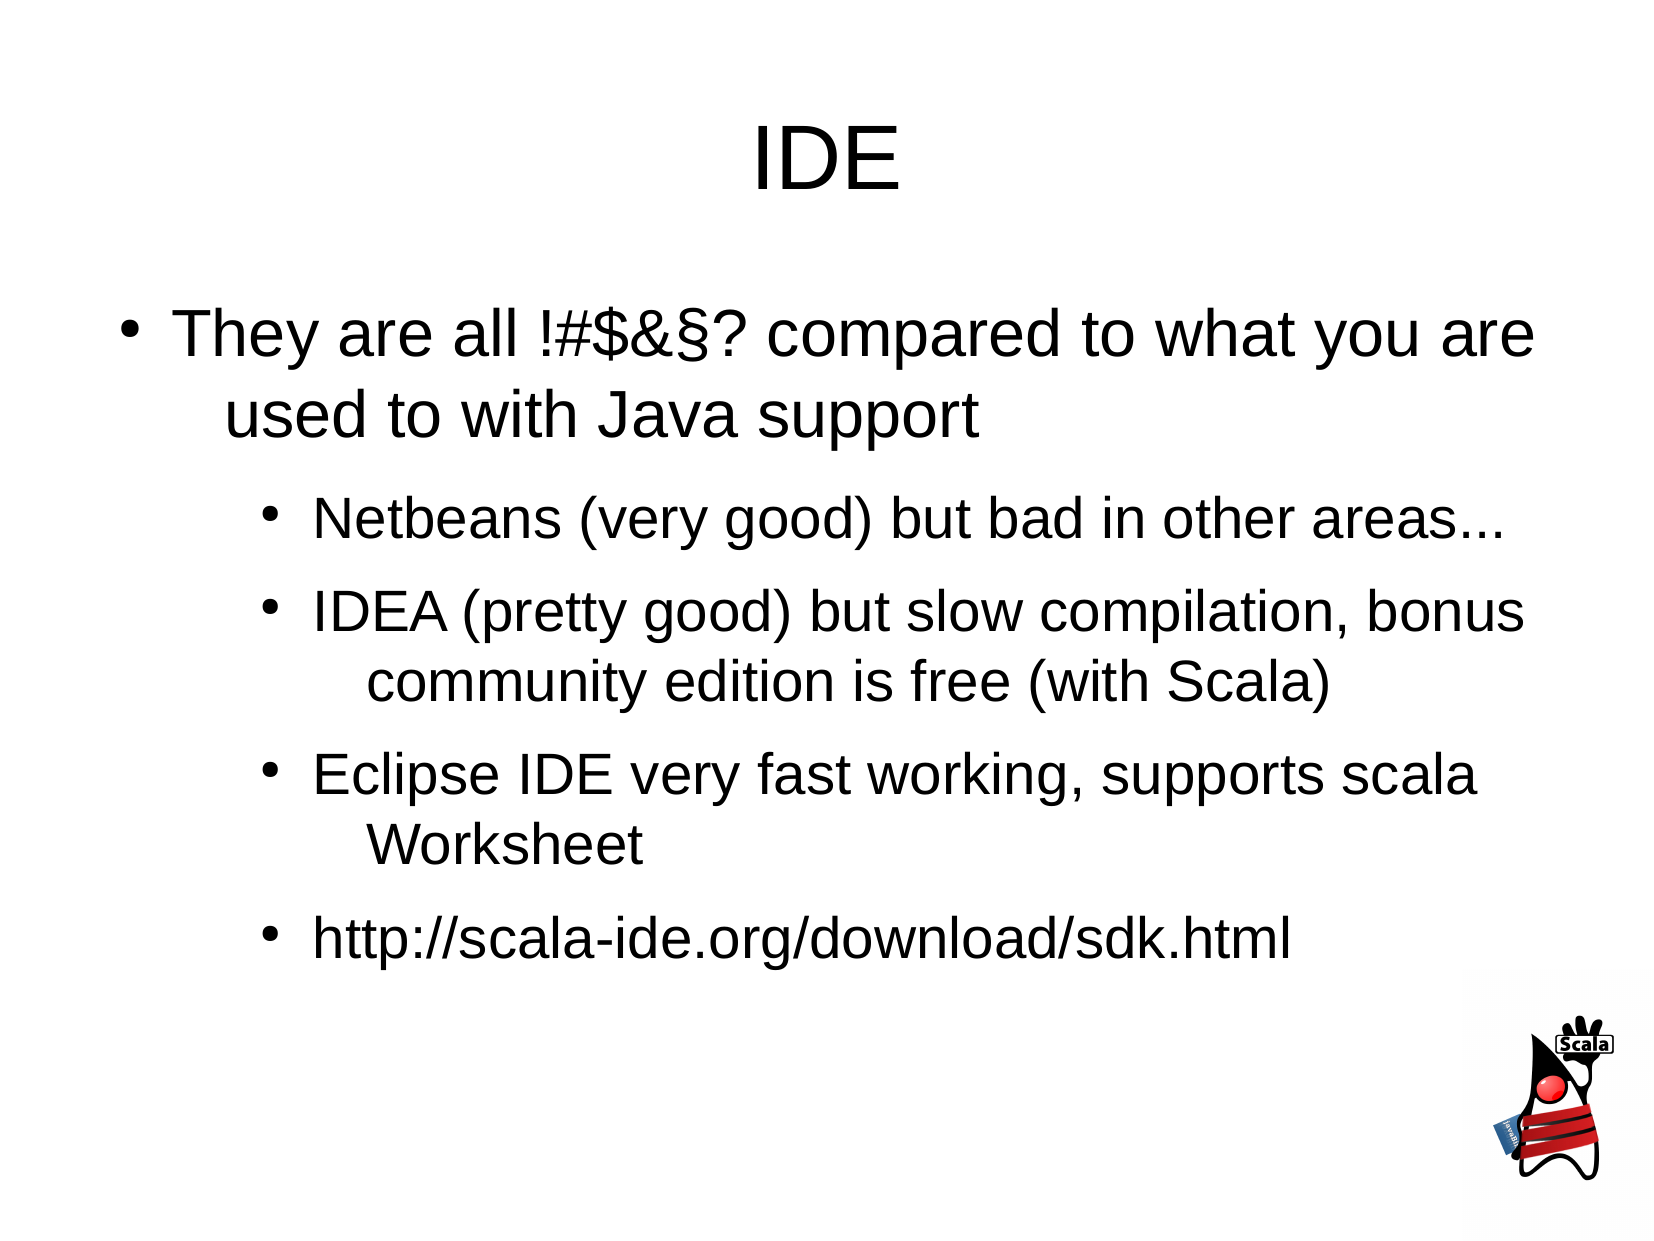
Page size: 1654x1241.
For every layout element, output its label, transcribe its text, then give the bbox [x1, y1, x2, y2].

title IDE [82, 56, 1571, 250]
list They are all !#$&§? compared to what you are used to with Java support Netbeans (very good) but bad in other areas... IDEA (pretty good) but slow compilation, bonus community edition is free (with Scala) Eclipse IDE very fast working, supports scala Worksheet http://scala-ide.org/download/sdk.html [82, 290, 1571, 1109]
